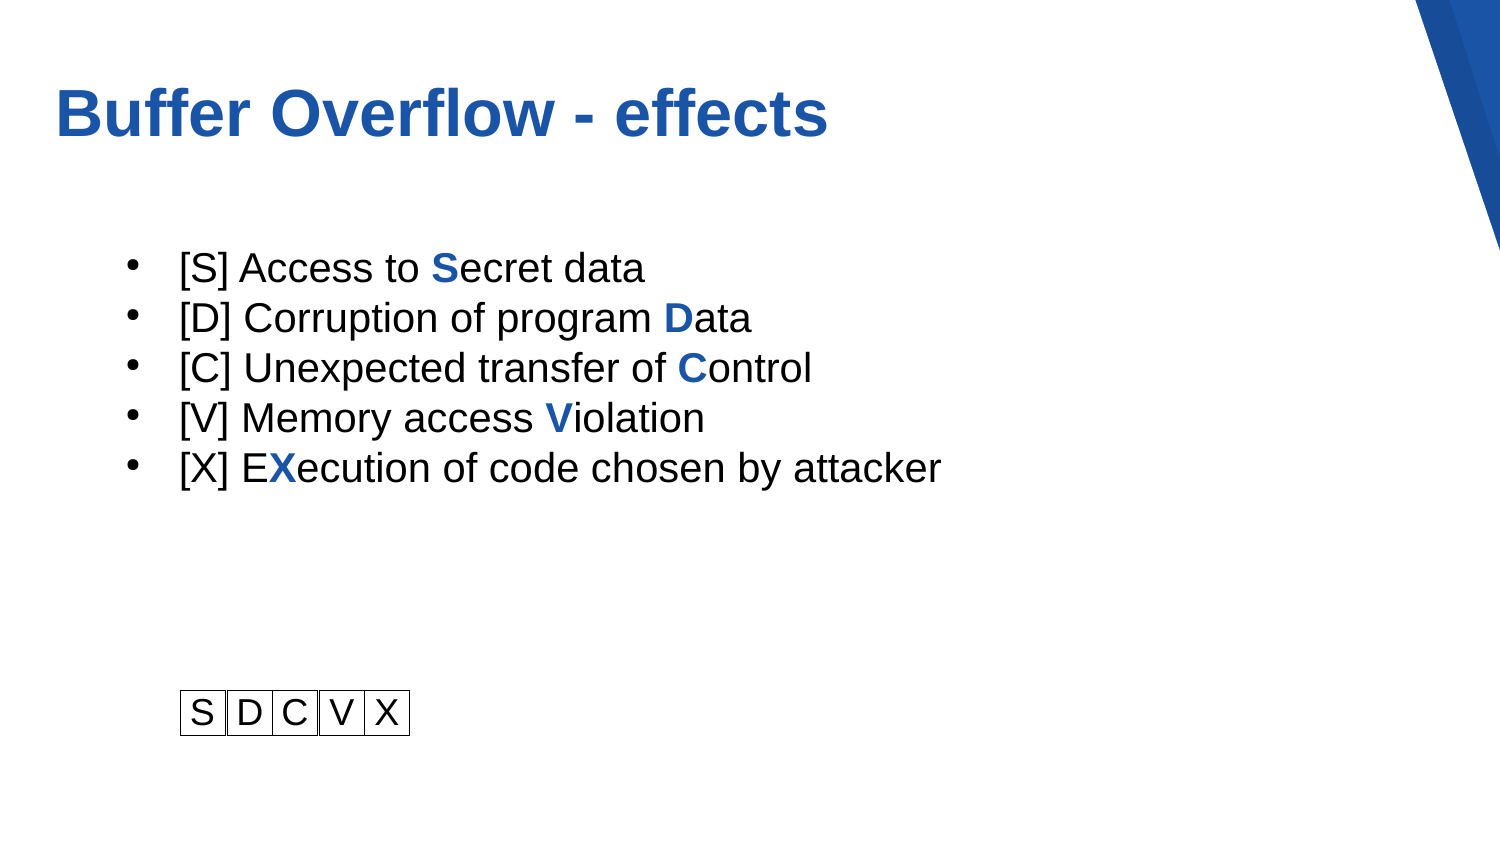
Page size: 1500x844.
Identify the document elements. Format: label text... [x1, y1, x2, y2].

title Buffer Overflow - effects [40, 97, 1231, 166]
text_box D [227, 690, 272, 736]
text_box C [272, 690, 318, 736]
text_box V [319, 690, 364, 736]
list [S] Access to Secret data [D] Corruption of program Data [C] Unexpected transfer of Control [V] Memory access Violation [X] EXecution of code chosen by attacker [92, 176, 1459, 844]
text_box S [180, 690, 226, 736]
text_box X [364, 690, 410, 736]
